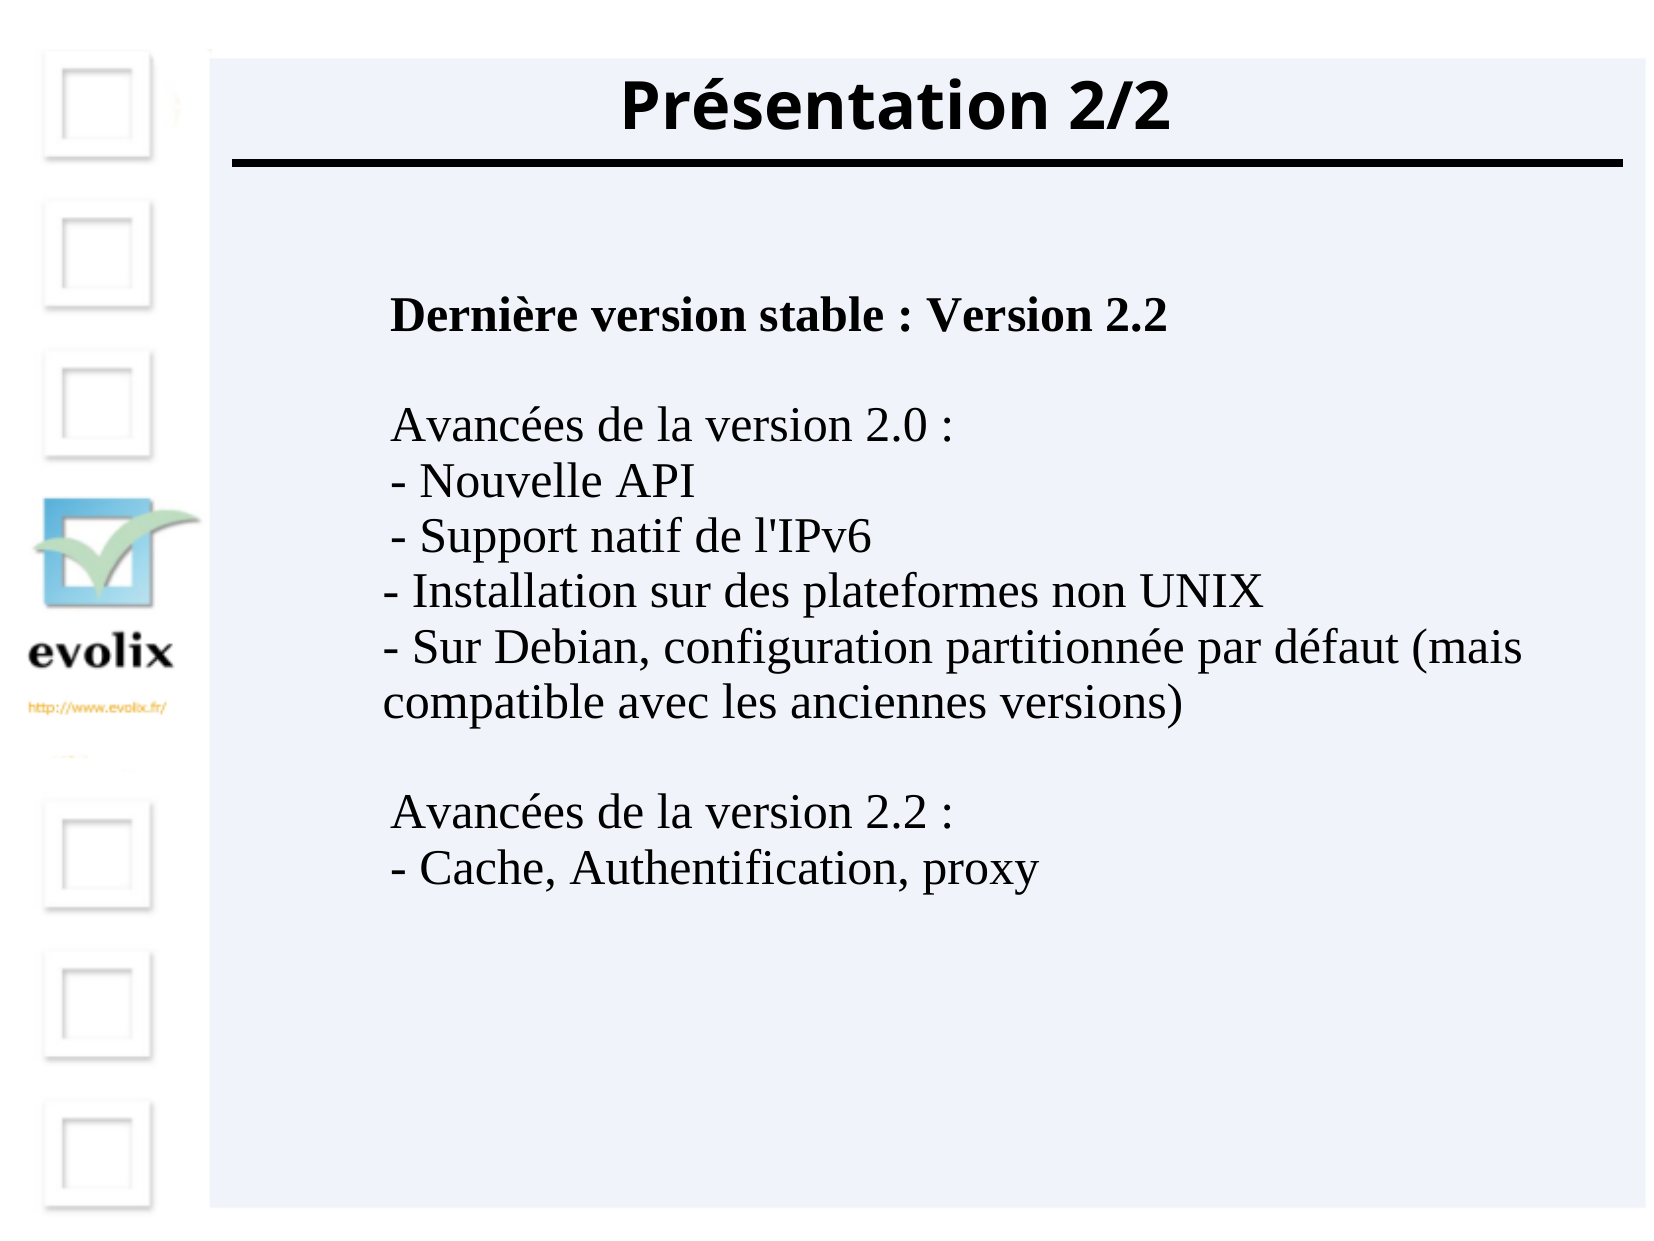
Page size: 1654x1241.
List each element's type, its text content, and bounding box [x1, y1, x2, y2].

text_box Dernière version stable : Version 2.2 Avancées de la version 2.0 : - Nouvelle API - Support natif de l'IPv6 - Installation sur des plateformes non UNIX - Sur Debian, configuration partitionnée par défaut (mais compatible avec les anciennes versions) Avancées de la version 2.2 : - Cache, Authentification, proxy [307, 286, 1607, 1172]
title Présentation 2/2 [408, 14, 1384, 192]
picture [0, 49, 1654, 1218]
